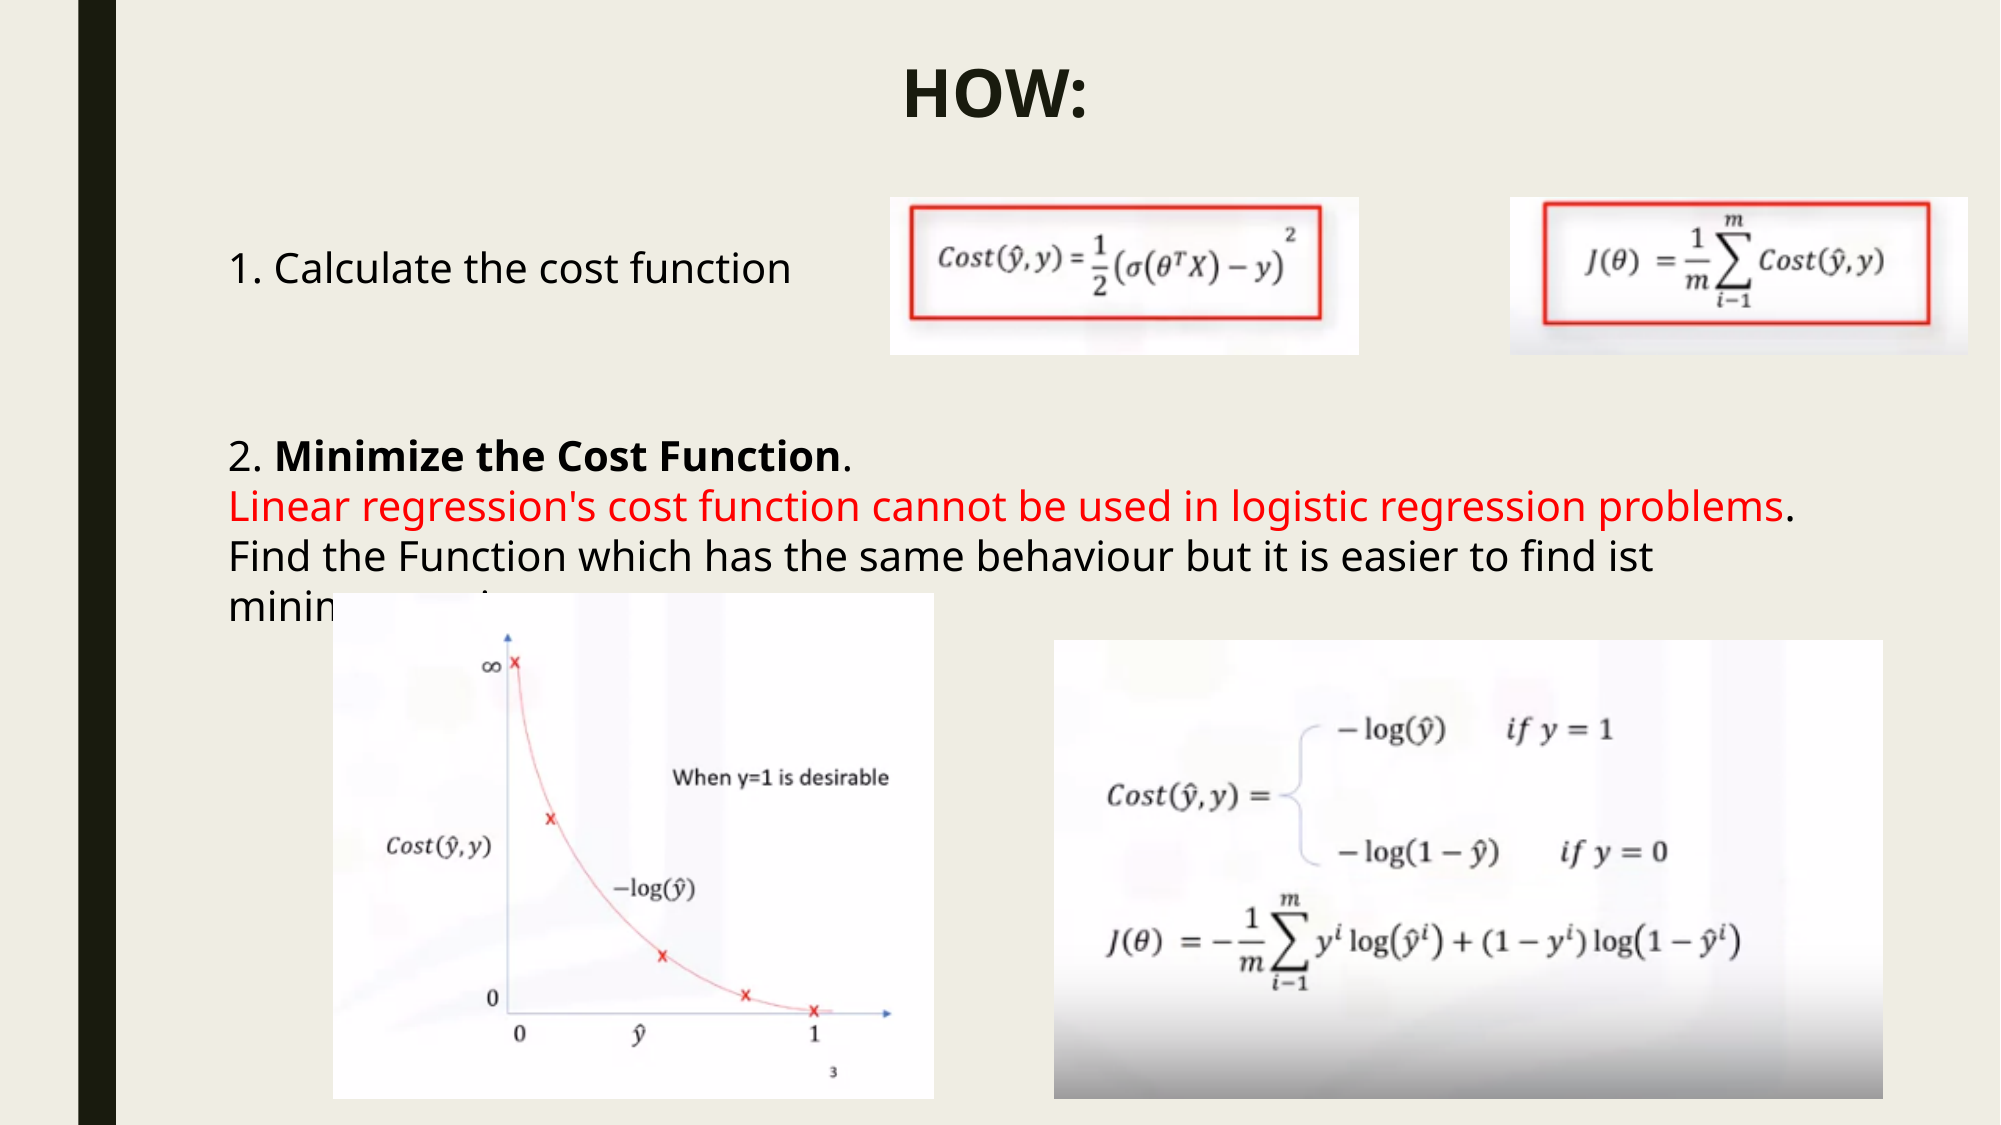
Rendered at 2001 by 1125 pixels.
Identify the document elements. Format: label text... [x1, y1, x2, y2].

picture [1510, 198, 1968, 355]
text_box 1. Calculate the cost function [212, 233, 1055, 300]
text_box HOW: [188, 53, 1802, 144]
text_box 2. Minimize the Cost Function. Linear regression's cost function cannot be used in logistic regression problems. Find the Function which has the same behaviour but it is easier to find ist minimum point [212, 421, 1847, 589]
picture [1054, 640, 1883, 1099]
picture [333, 593, 934, 1099]
picture [890, 198, 1359, 355]
